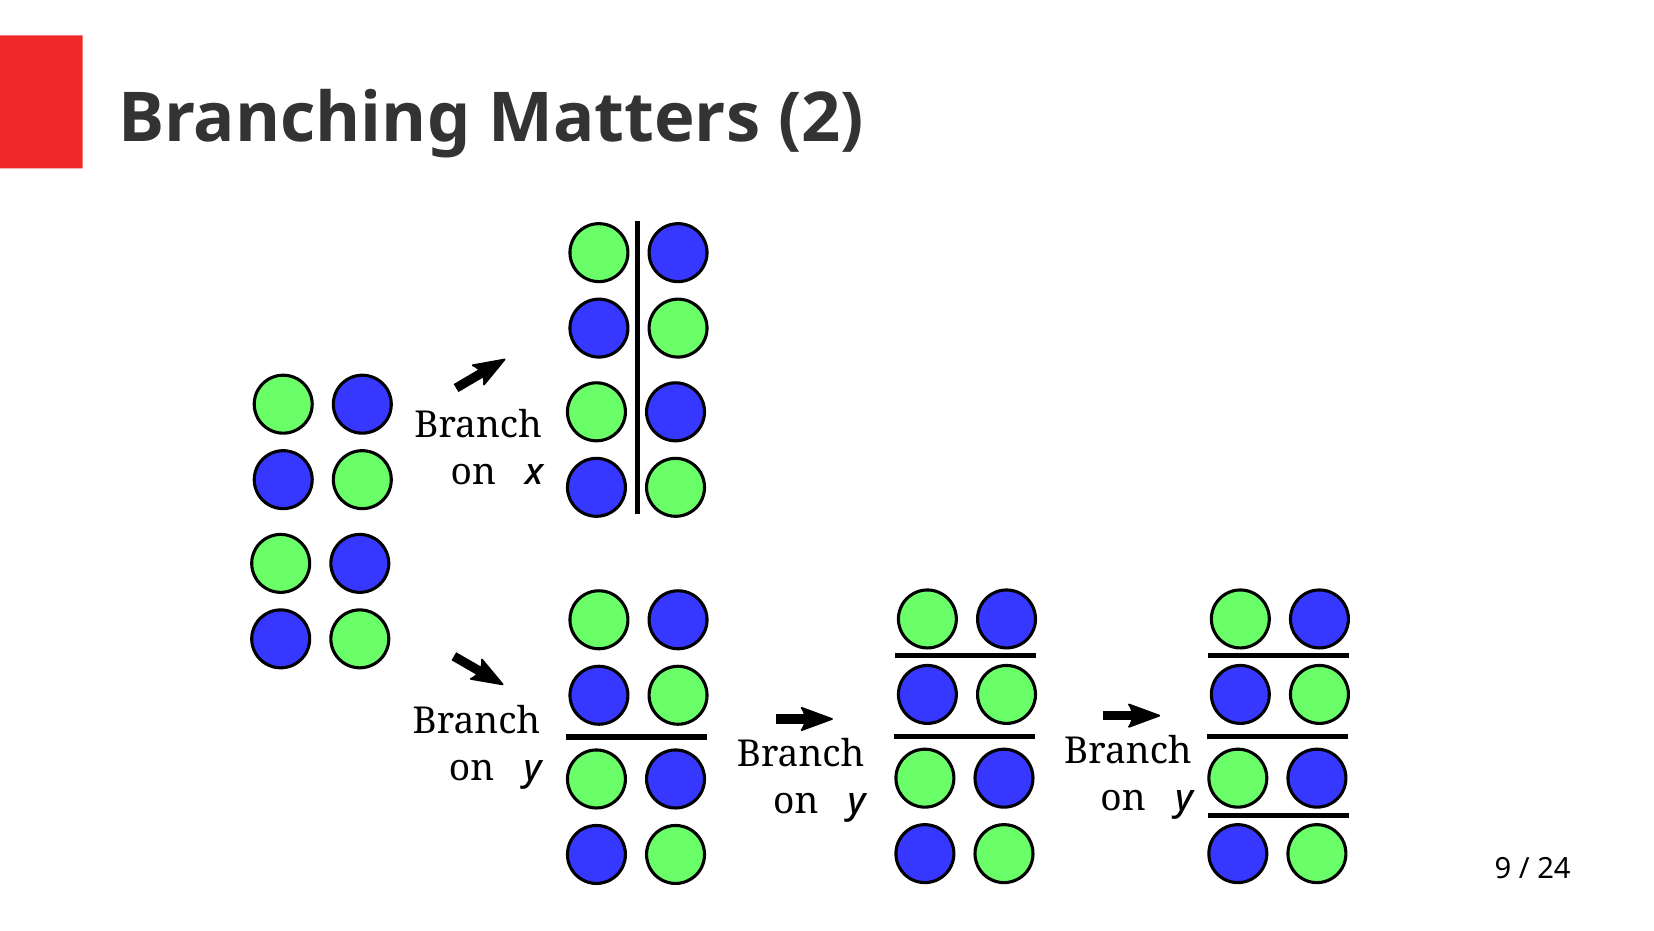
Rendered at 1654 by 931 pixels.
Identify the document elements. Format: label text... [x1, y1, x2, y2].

title Branching Matters (2) [118, 37, 1571, 193]
picture [250, 221, 1351, 886]
